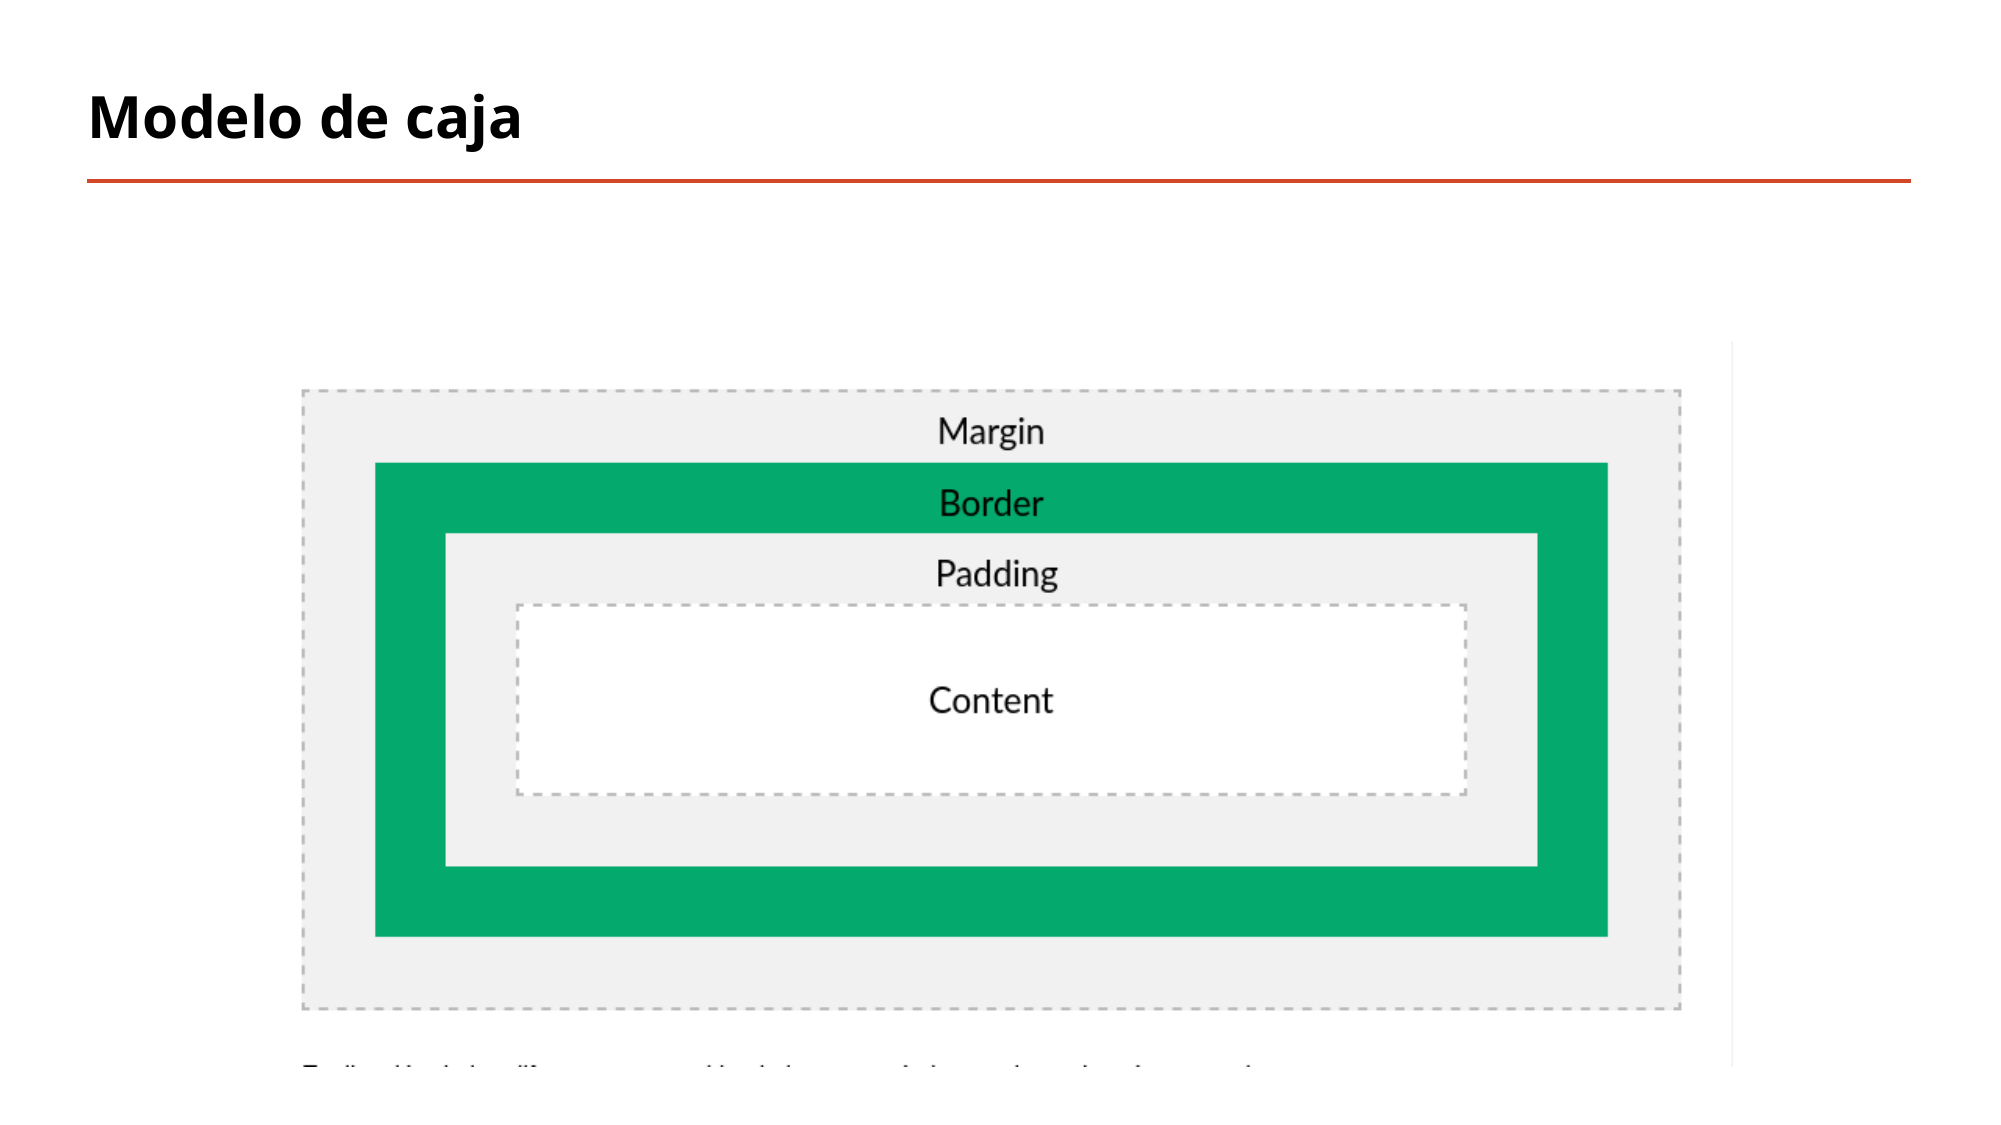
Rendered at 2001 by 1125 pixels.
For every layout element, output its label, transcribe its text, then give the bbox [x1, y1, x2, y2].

picture [266, 341, 1738, 1067]
title Modelo de caja [72, 67, 1920, 173]
